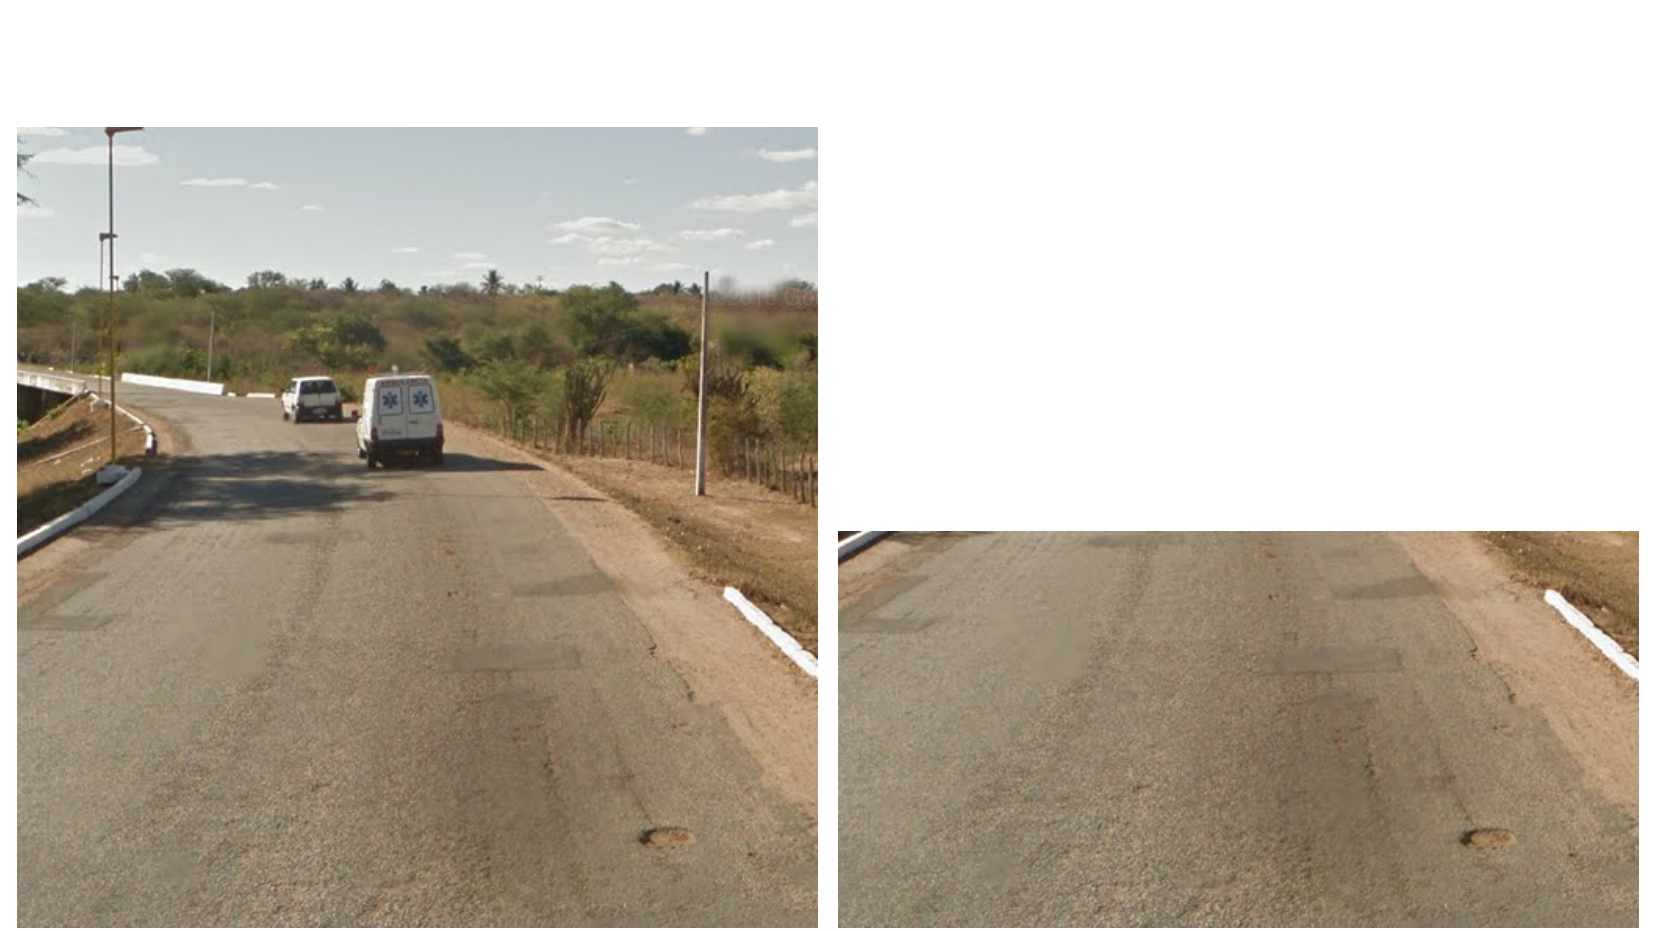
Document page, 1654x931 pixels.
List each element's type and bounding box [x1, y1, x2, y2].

picture [838, 531, 1639, 928]
picture [17, 127, 818, 928]
